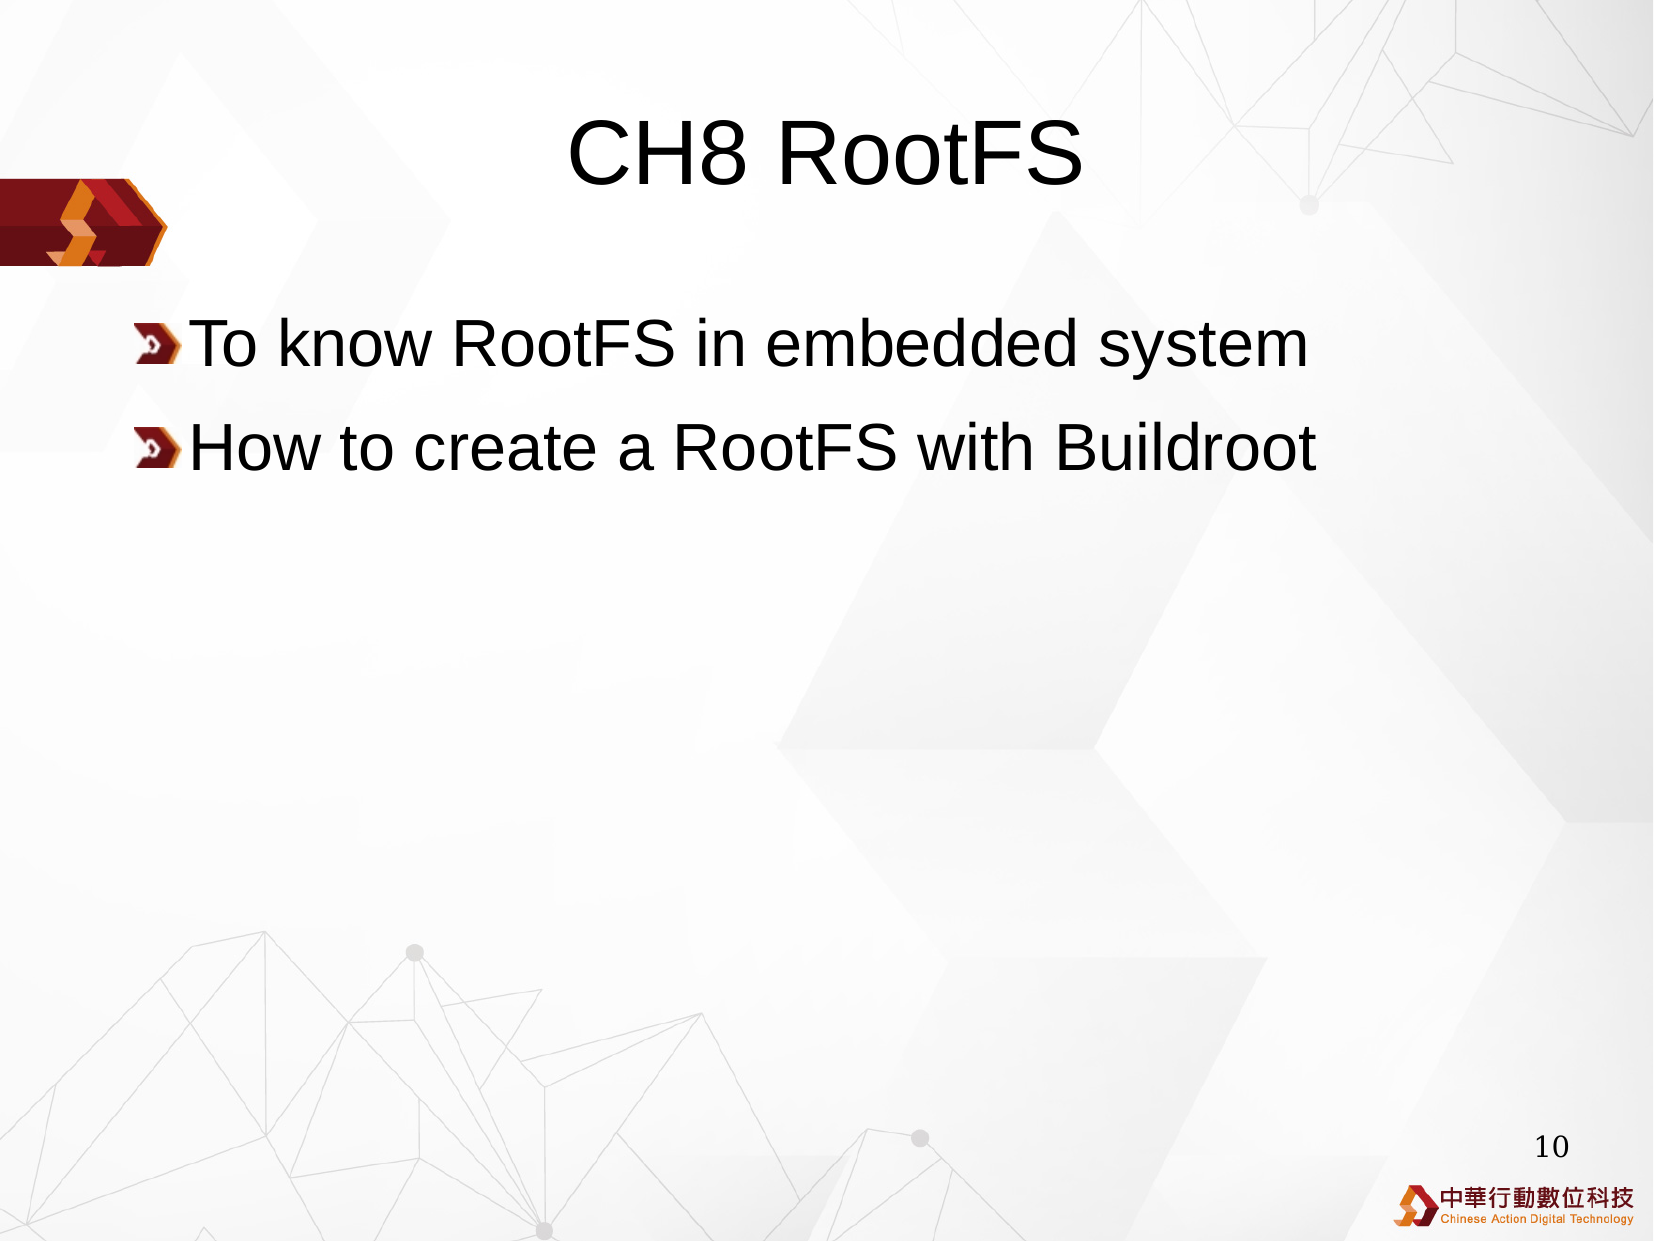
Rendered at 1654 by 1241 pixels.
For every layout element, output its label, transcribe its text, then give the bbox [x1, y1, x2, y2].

title CH8 RootFS [82, 49, 1571, 257]
list To know RootFS in embedded system How to create a RootFS with Buildroot [117, 306, 1570, 597]
picture [0, 0, 1654, 1241]
